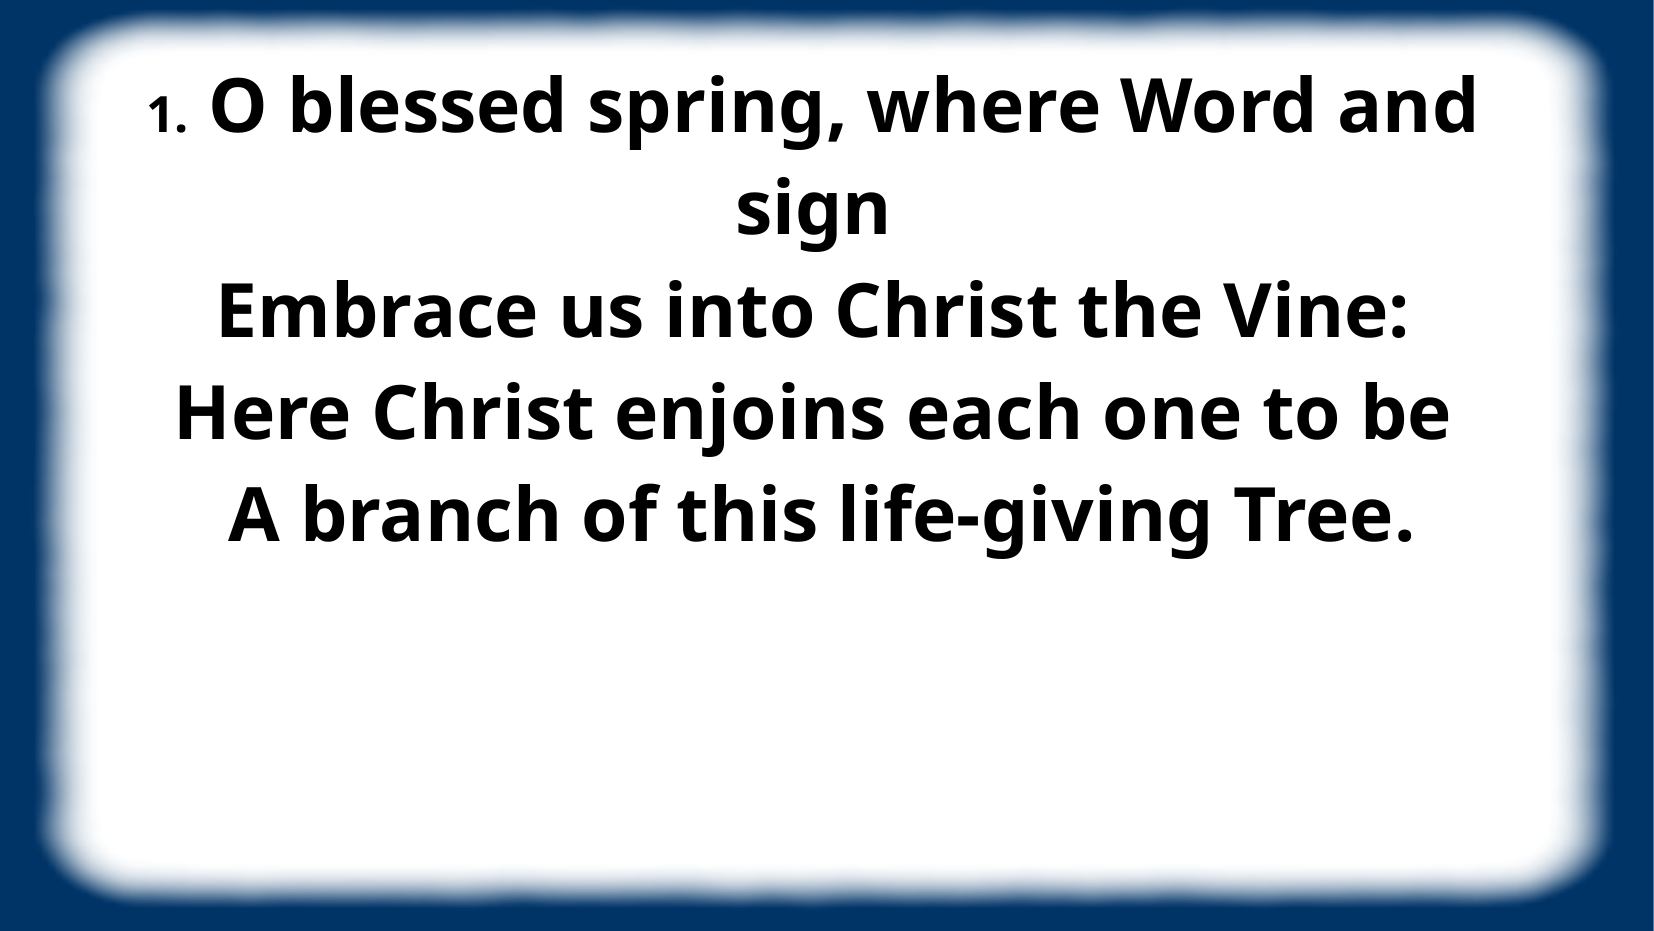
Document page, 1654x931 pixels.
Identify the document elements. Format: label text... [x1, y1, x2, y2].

text_box 1. O blessed spring, where Word and sign Embrace us into Christ the Vine: Here Christ enjoins each one to be A branch of this life-giving Tree. [75, 45, 1552, 460]
picture [0, 0, 1654, 931]
